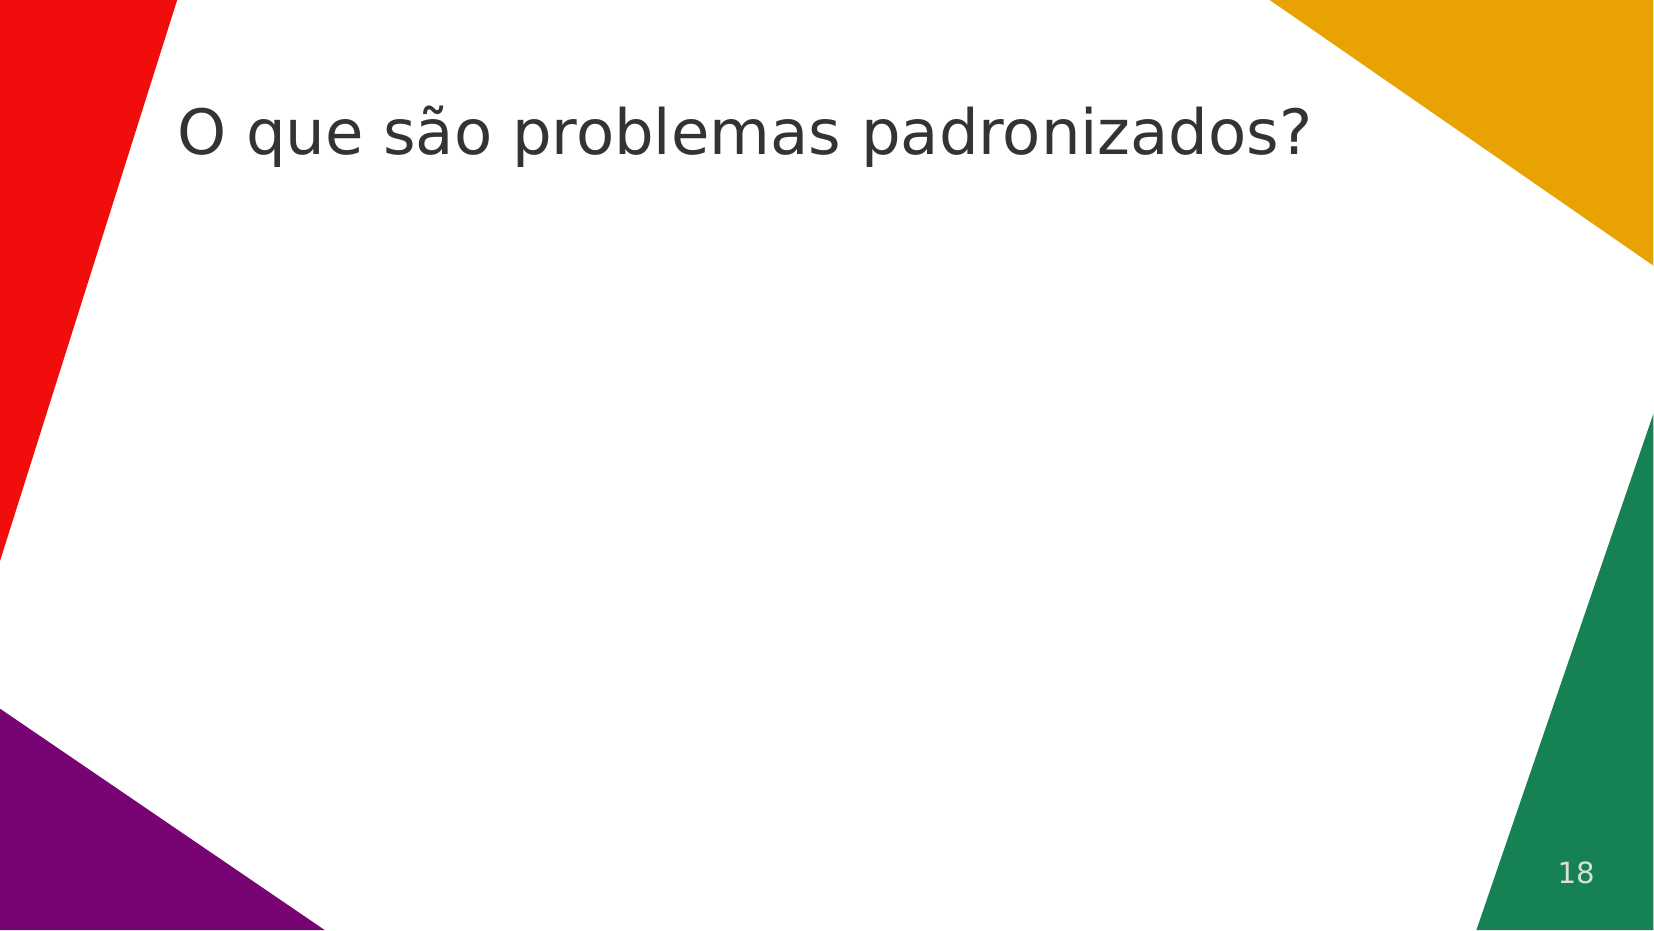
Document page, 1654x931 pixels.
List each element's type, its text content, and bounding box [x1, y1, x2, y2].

title O que são problemas padronizados? [177, 59, 1536, 207]
